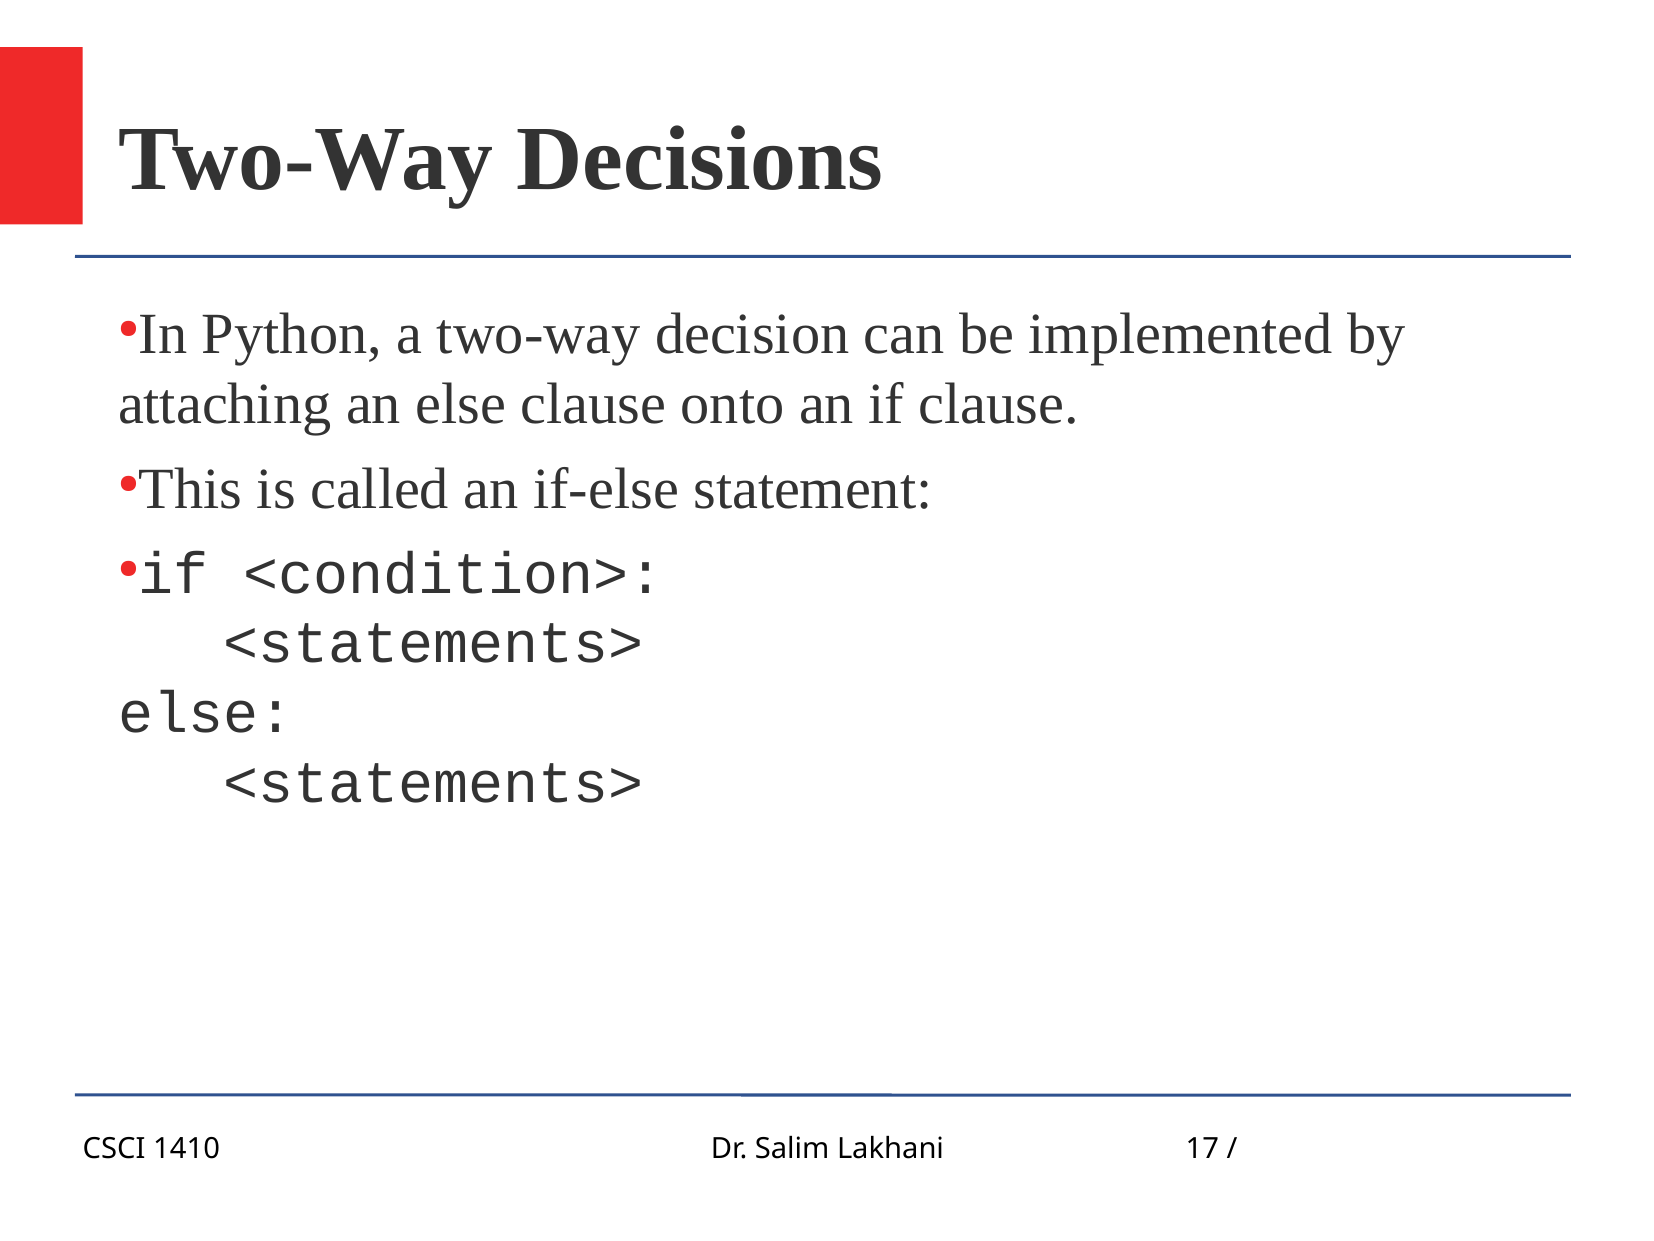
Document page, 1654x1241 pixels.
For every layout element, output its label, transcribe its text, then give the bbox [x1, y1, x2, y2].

text_box / [1185, 1129, 1571, 1216]
text_box CSCI 1410 [82, 1129, 468, 1216]
list In Python, a two-way decision can be implemented by attaching an else clause onto an if clause. This is called an if-else statement: if <condition>: <statements> else: <statements> [118, 295, 1536, 1080]
text_box Dr. Salim Lakhani [565, 1129, 1090, 1216]
title Two-Way Decisions [118, 27, 1571, 278]
